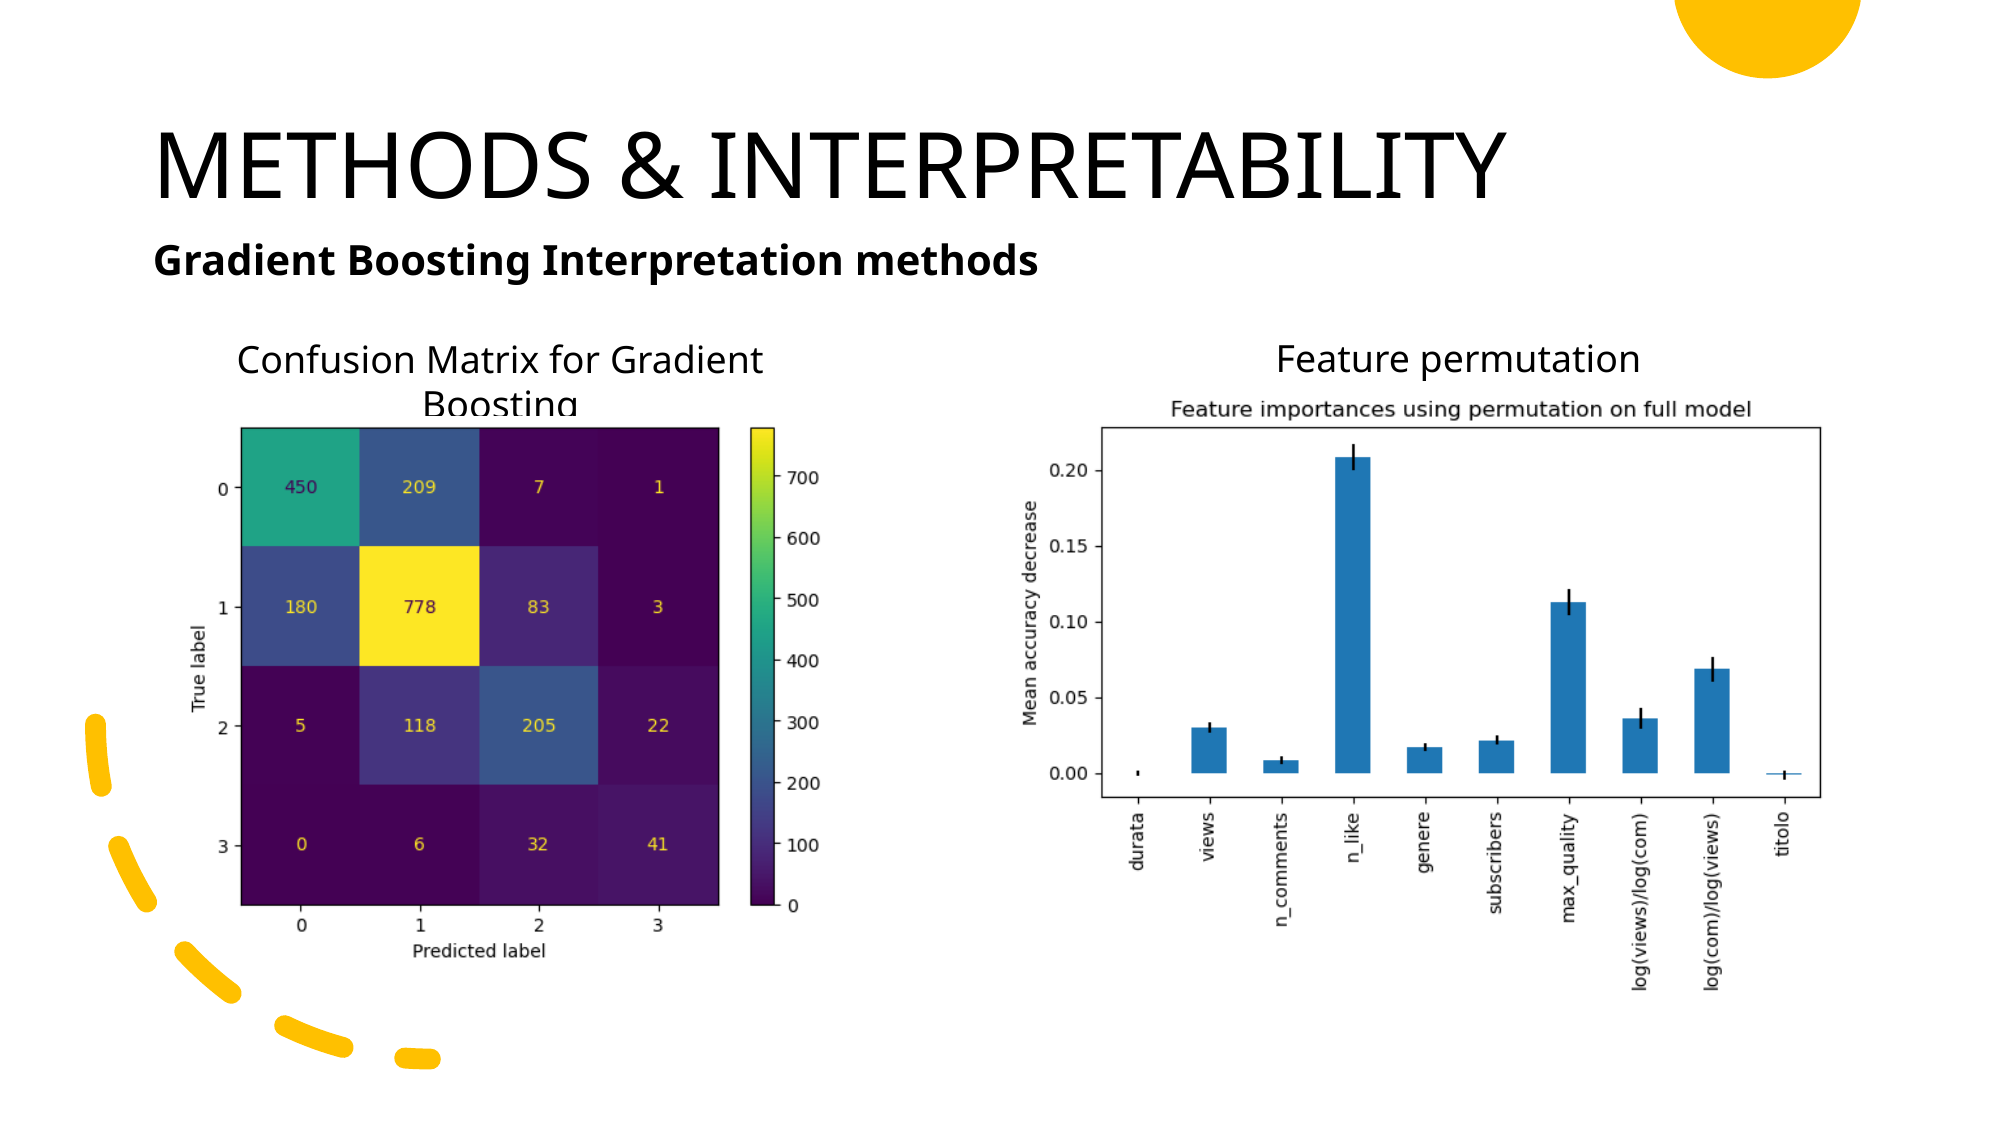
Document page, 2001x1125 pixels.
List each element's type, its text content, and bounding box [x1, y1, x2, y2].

picture [179, 962, 189, 973]
text_box [0, 0, 2000, 1125]
text_box Feature permutation [1261, 328, 1711, 388]
text_box METHODS & INTERPRETABILITY [137, 60, 1862, 277]
text_box Gradient Boosting Interpretation methods [138, 226, 1227, 291]
picture [1010, 388, 1833, 1002]
picture [179, 416, 833, 973]
text_box Confusion Matrix for Gradient Boosting [146, 328, 855, 389]
